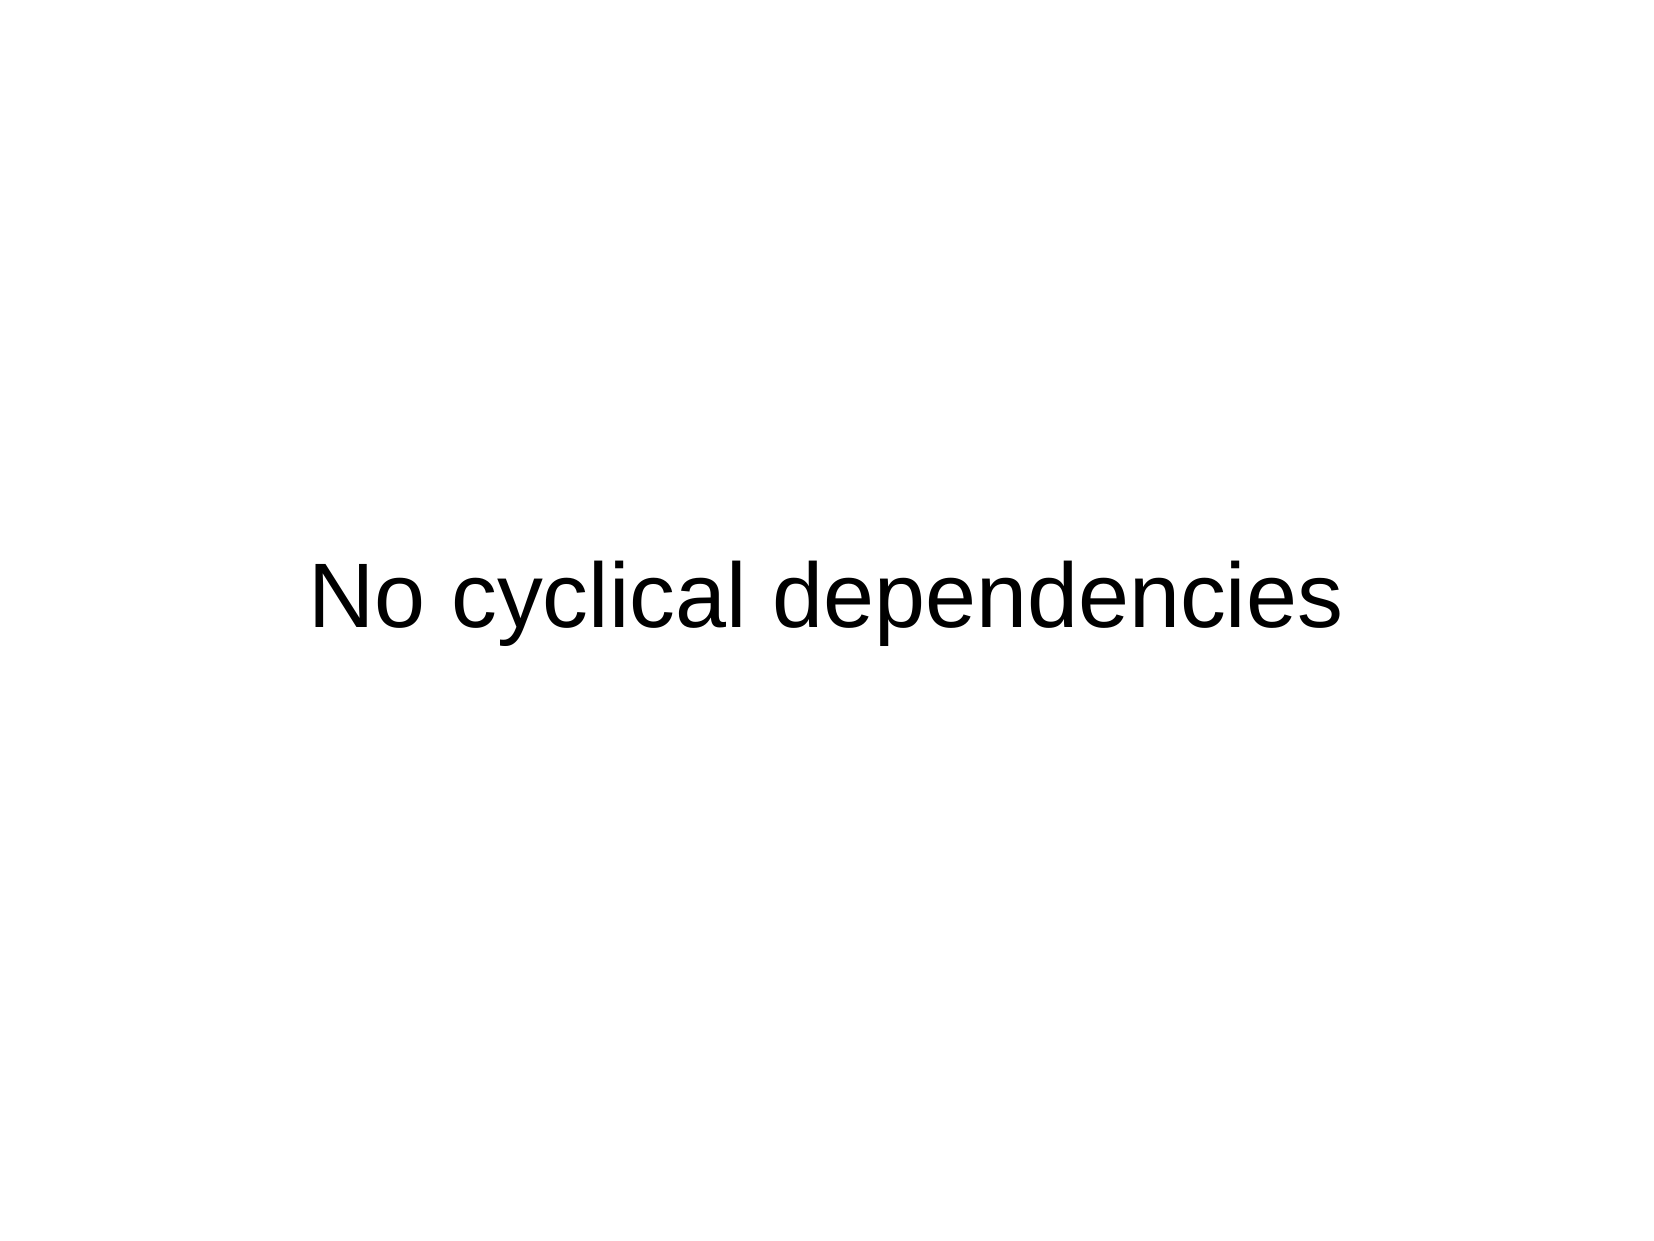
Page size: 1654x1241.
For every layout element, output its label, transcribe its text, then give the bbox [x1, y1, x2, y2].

title No cyclical dependencies [82, 442, 1571, 750]
